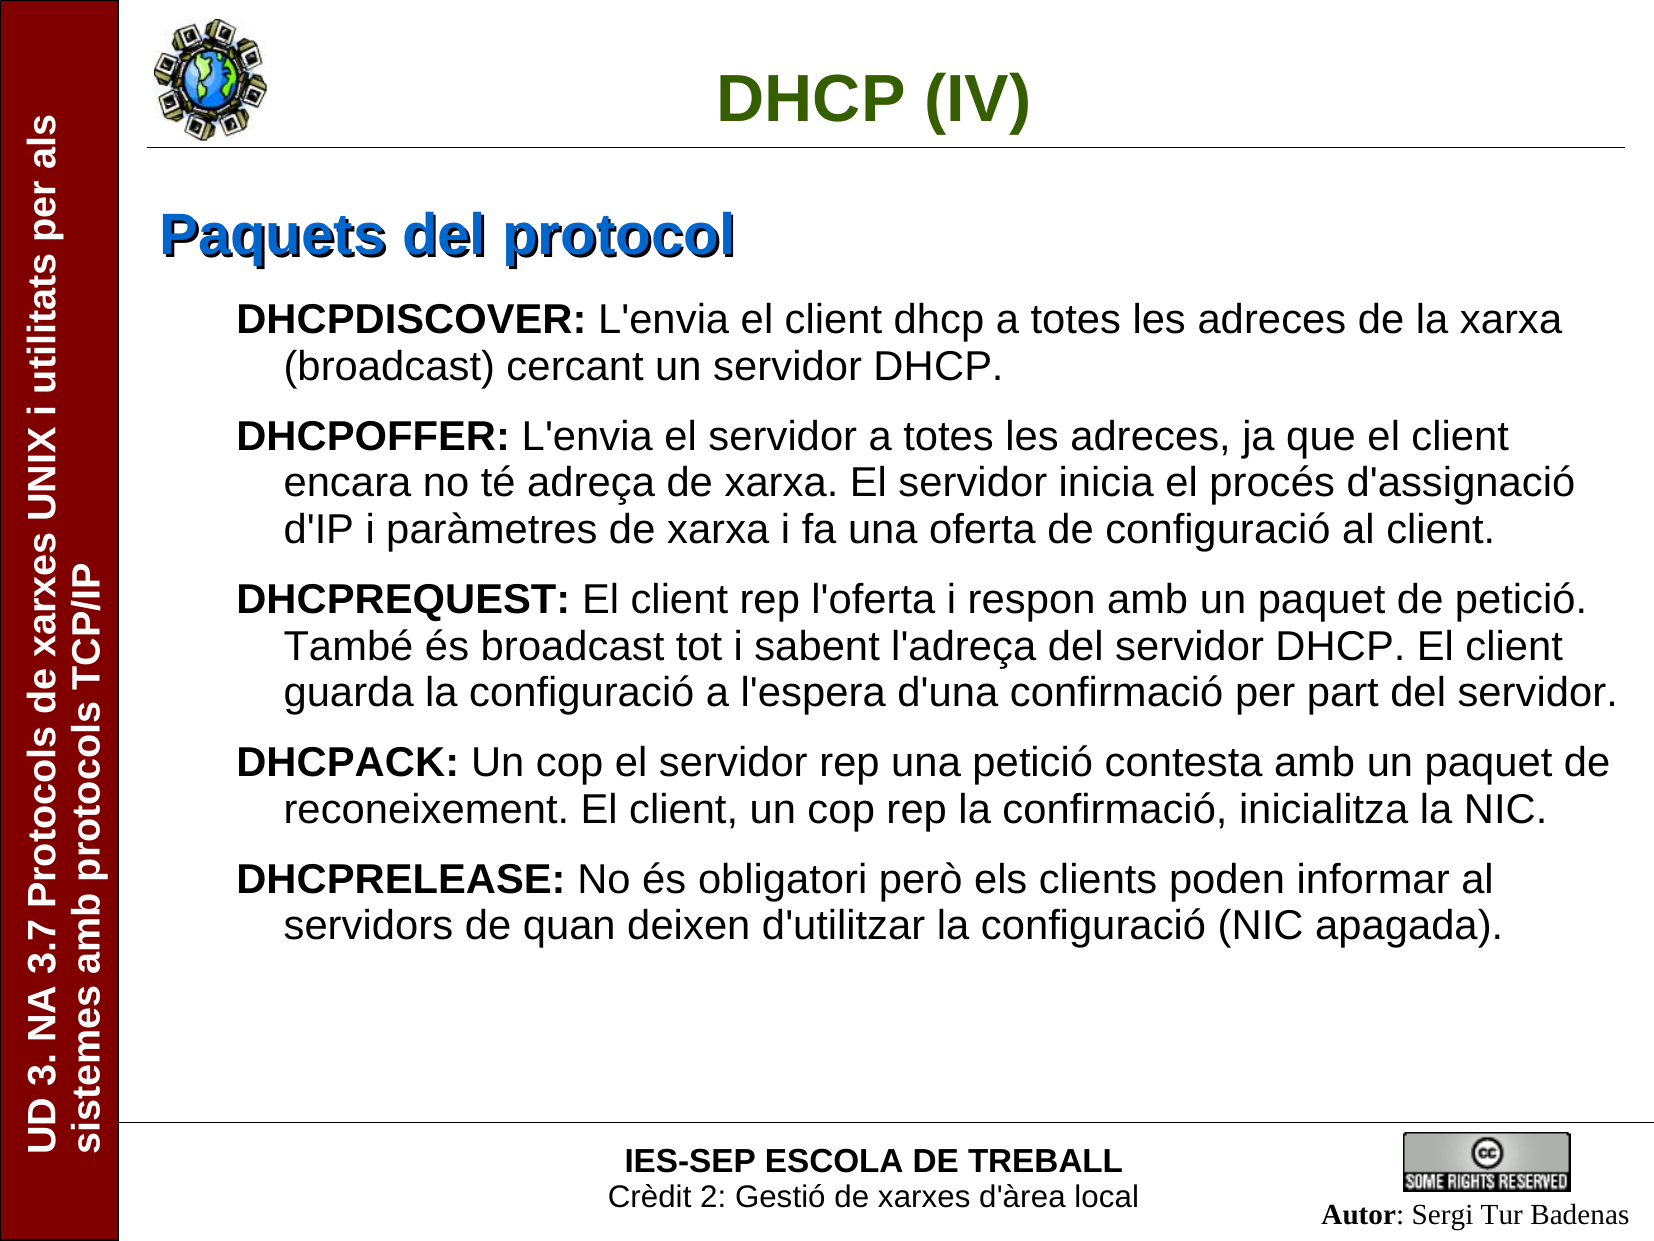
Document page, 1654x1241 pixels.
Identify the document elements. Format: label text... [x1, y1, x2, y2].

picture [154, 19, 268, 49]
list Paquets del protocol DHCPDISCOVER: L'envia el client dhcp a totes les adreces de la xarxa (broadcast) cercant un servidor DHCP. DHCPOFFER: L'envia el servidor a totes les adreces, ja que el client encara no té adreça de xarxa. El servidor inicia el procés d'assignació d'IP i paràmetres de xarxa i fa una oferta de configuració al client. DHCPREQUEST: El client rep l'oferta i respon amb un paquet de petició. També és broadcast tot i sabent l'adreça del servidor DHCP. El client guarda la configuració a l'espera d'una confirmació per part del servidor. DHCPACK: Un cop el servidor rep una petició contesta amb un paquet de reconeixement. El client, un cop rep la confirmació, inicialitza la NIC. DHCPRELEASE: No és obligatori però els clients poden informar al servidors de quan deixen d'utilitzar la configuració (NIC apagada). [141, 201, 1630, 1052]
picture [1403, 1132, 1571, 1192]
title DHCP (IV) [129, 49, 1619, 148]
